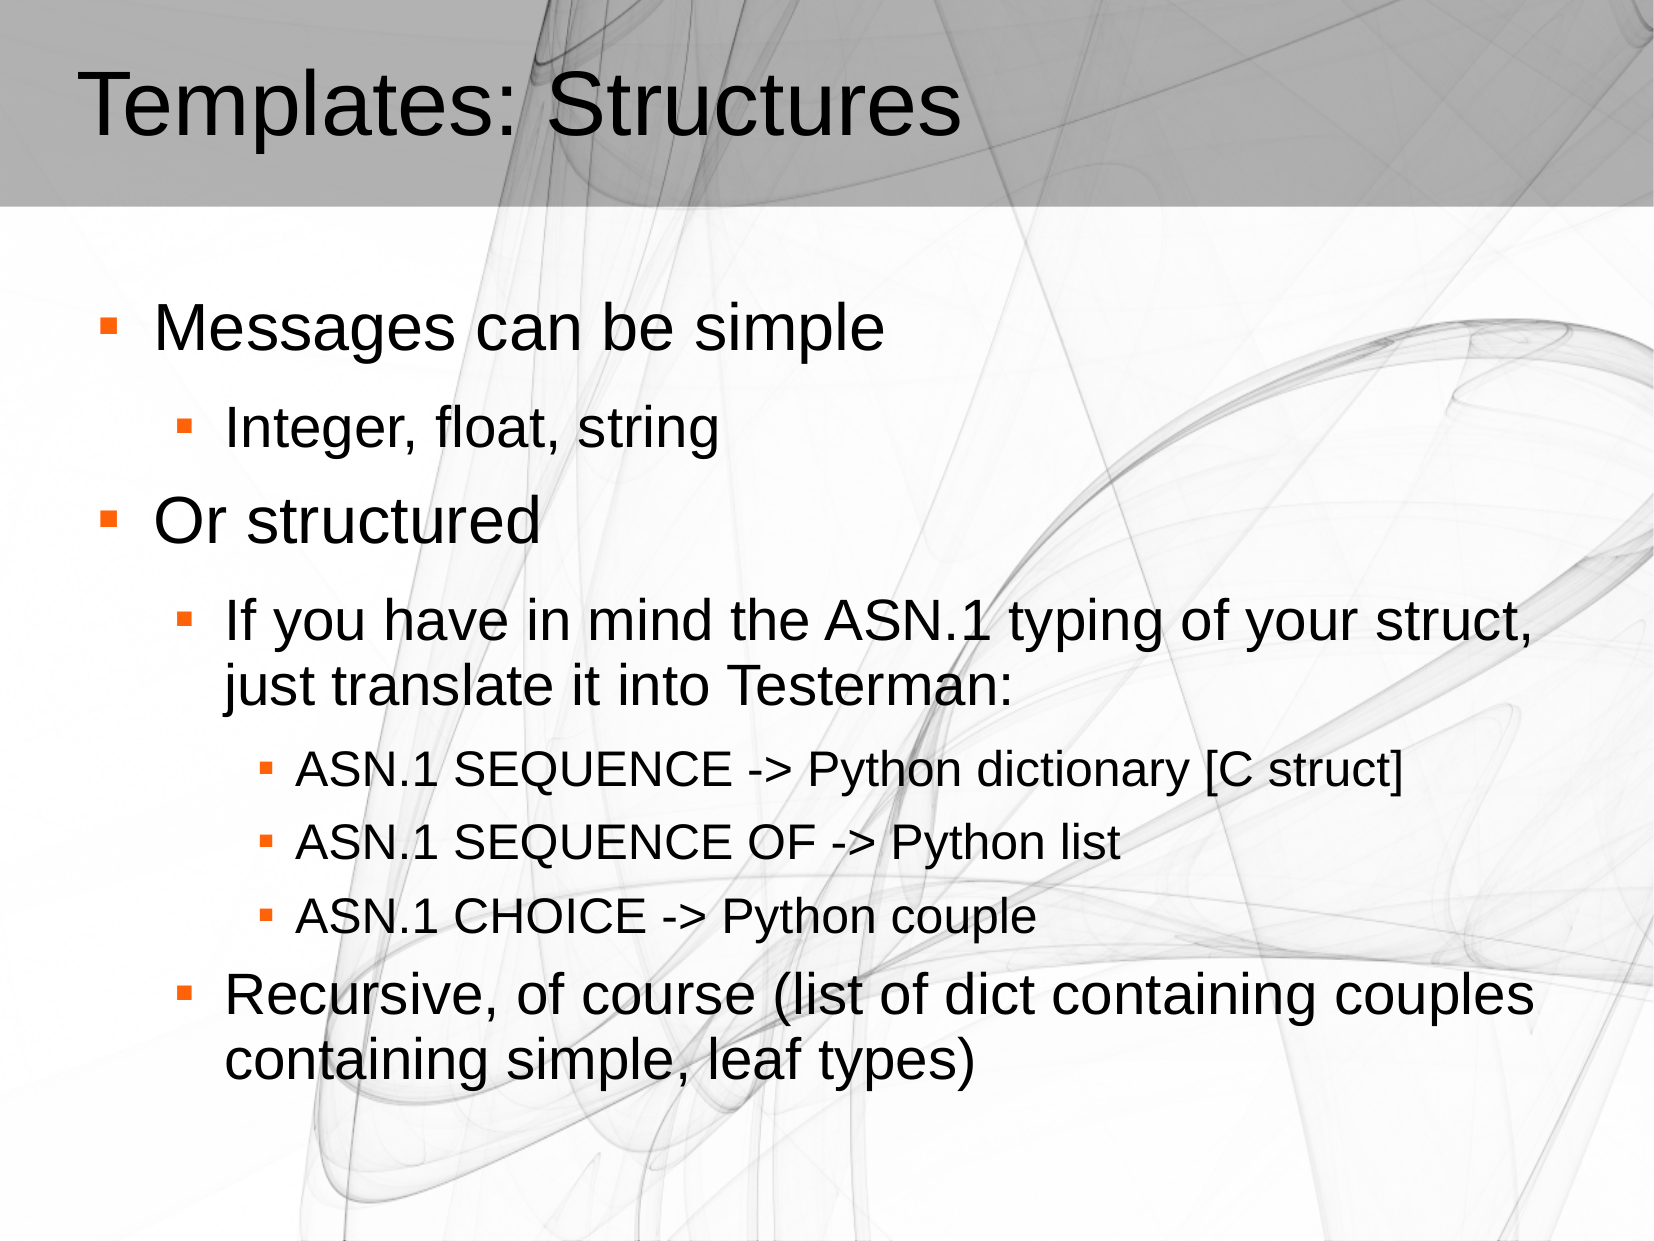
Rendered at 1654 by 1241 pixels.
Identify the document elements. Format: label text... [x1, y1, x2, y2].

title Templates: Structures [76, 7, 1565, 200]
list Messages can be simple Integer, float, string Or structured If you have in mind the ASN.1 typing of your struct, just translate it into Testerman: ASN.1 SEQUENCE -> Python dictionary [C struct] ASN.1 SEQUENCE OF -> Python list ASN.1 CHOICE -> Python couple Recursive, of course (list of dict containing couples containing simple, leaf types) [82, 290, 1571, 1148]
